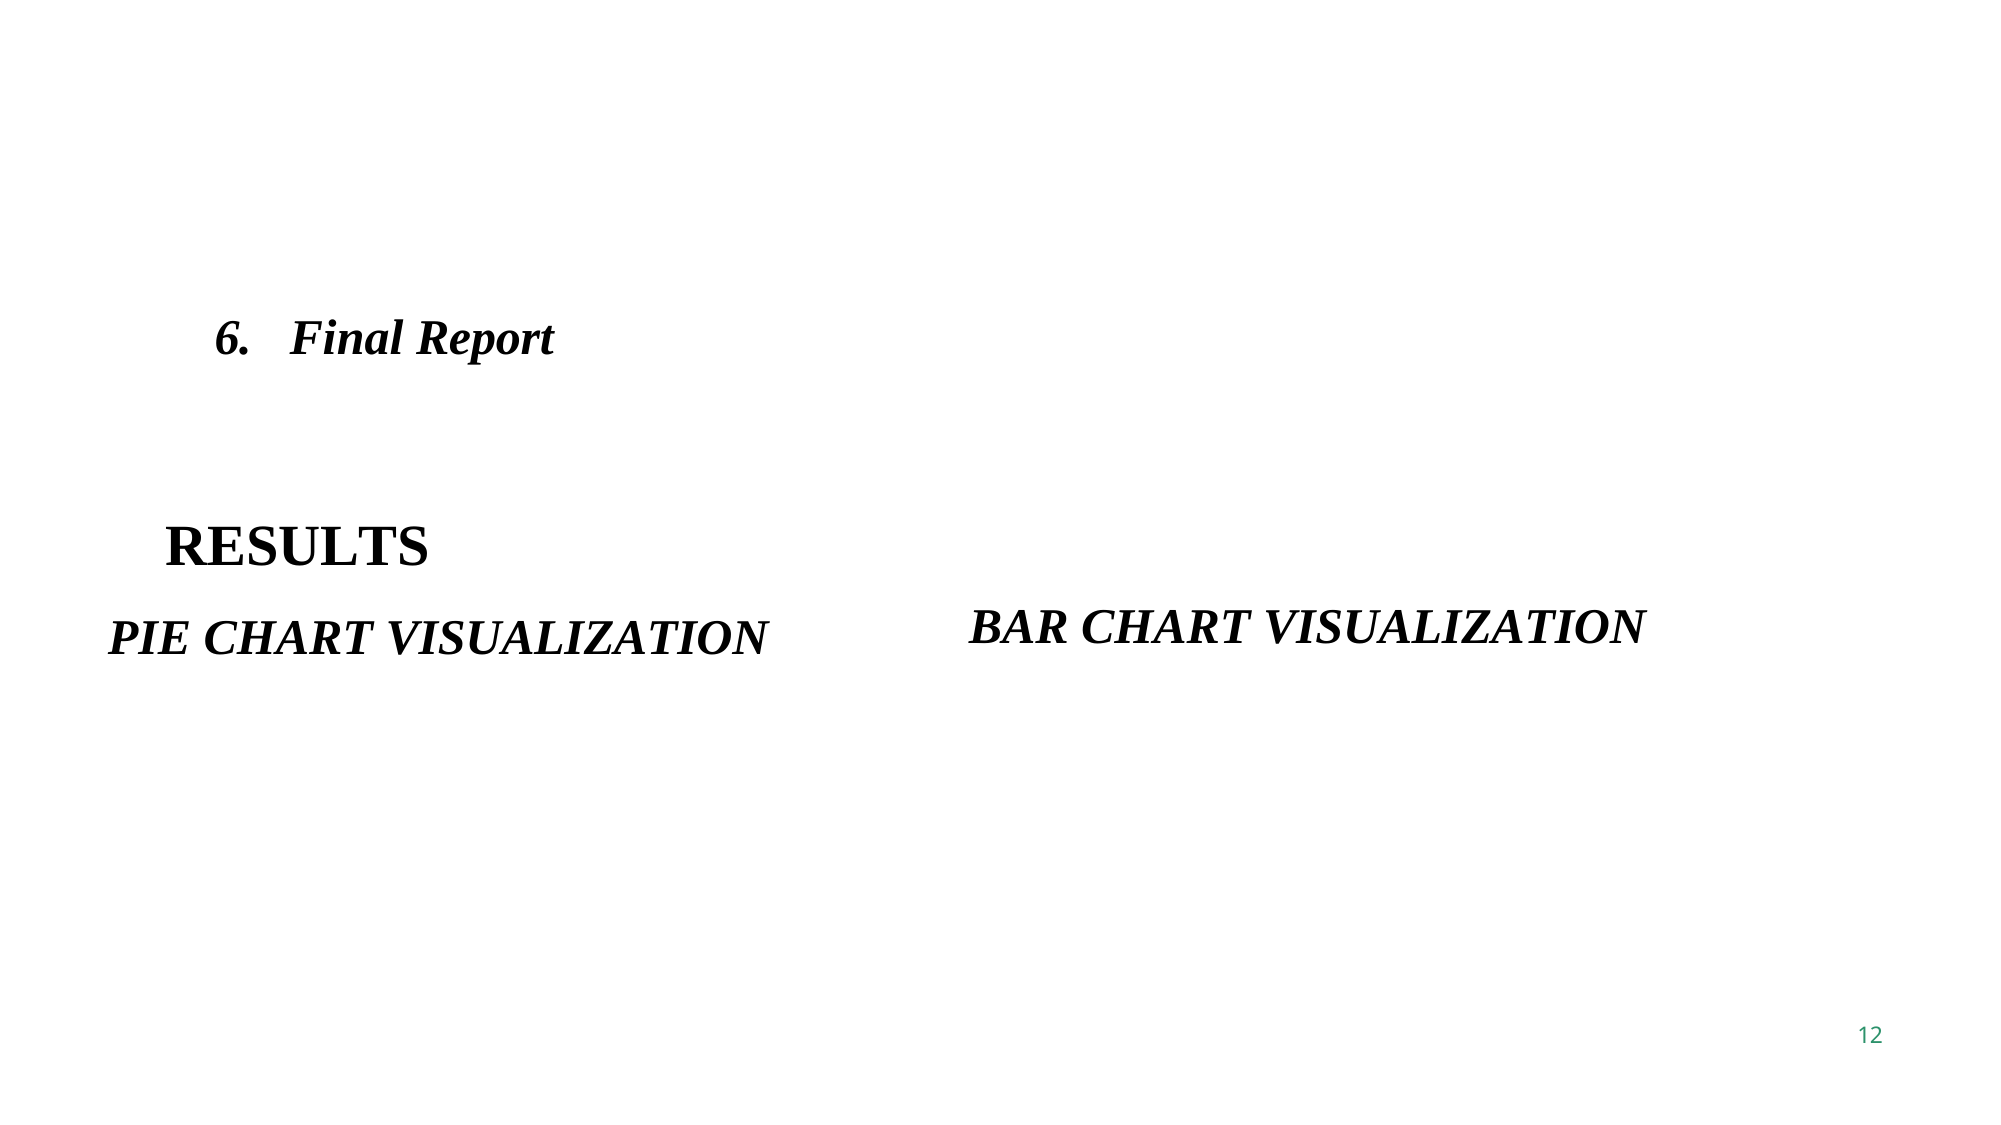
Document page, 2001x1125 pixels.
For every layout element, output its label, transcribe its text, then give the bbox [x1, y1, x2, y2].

text_box 12 [1851, 1019, 1890, 1051]
text_box RESULTS PIE CHART VISUALIZATION [91, 500, 788, 672]
title 6. Final Report [137, 299, 1524, 423]
text_box BAR CHART VISUALIZATION [966, 591, 1652, 656]
